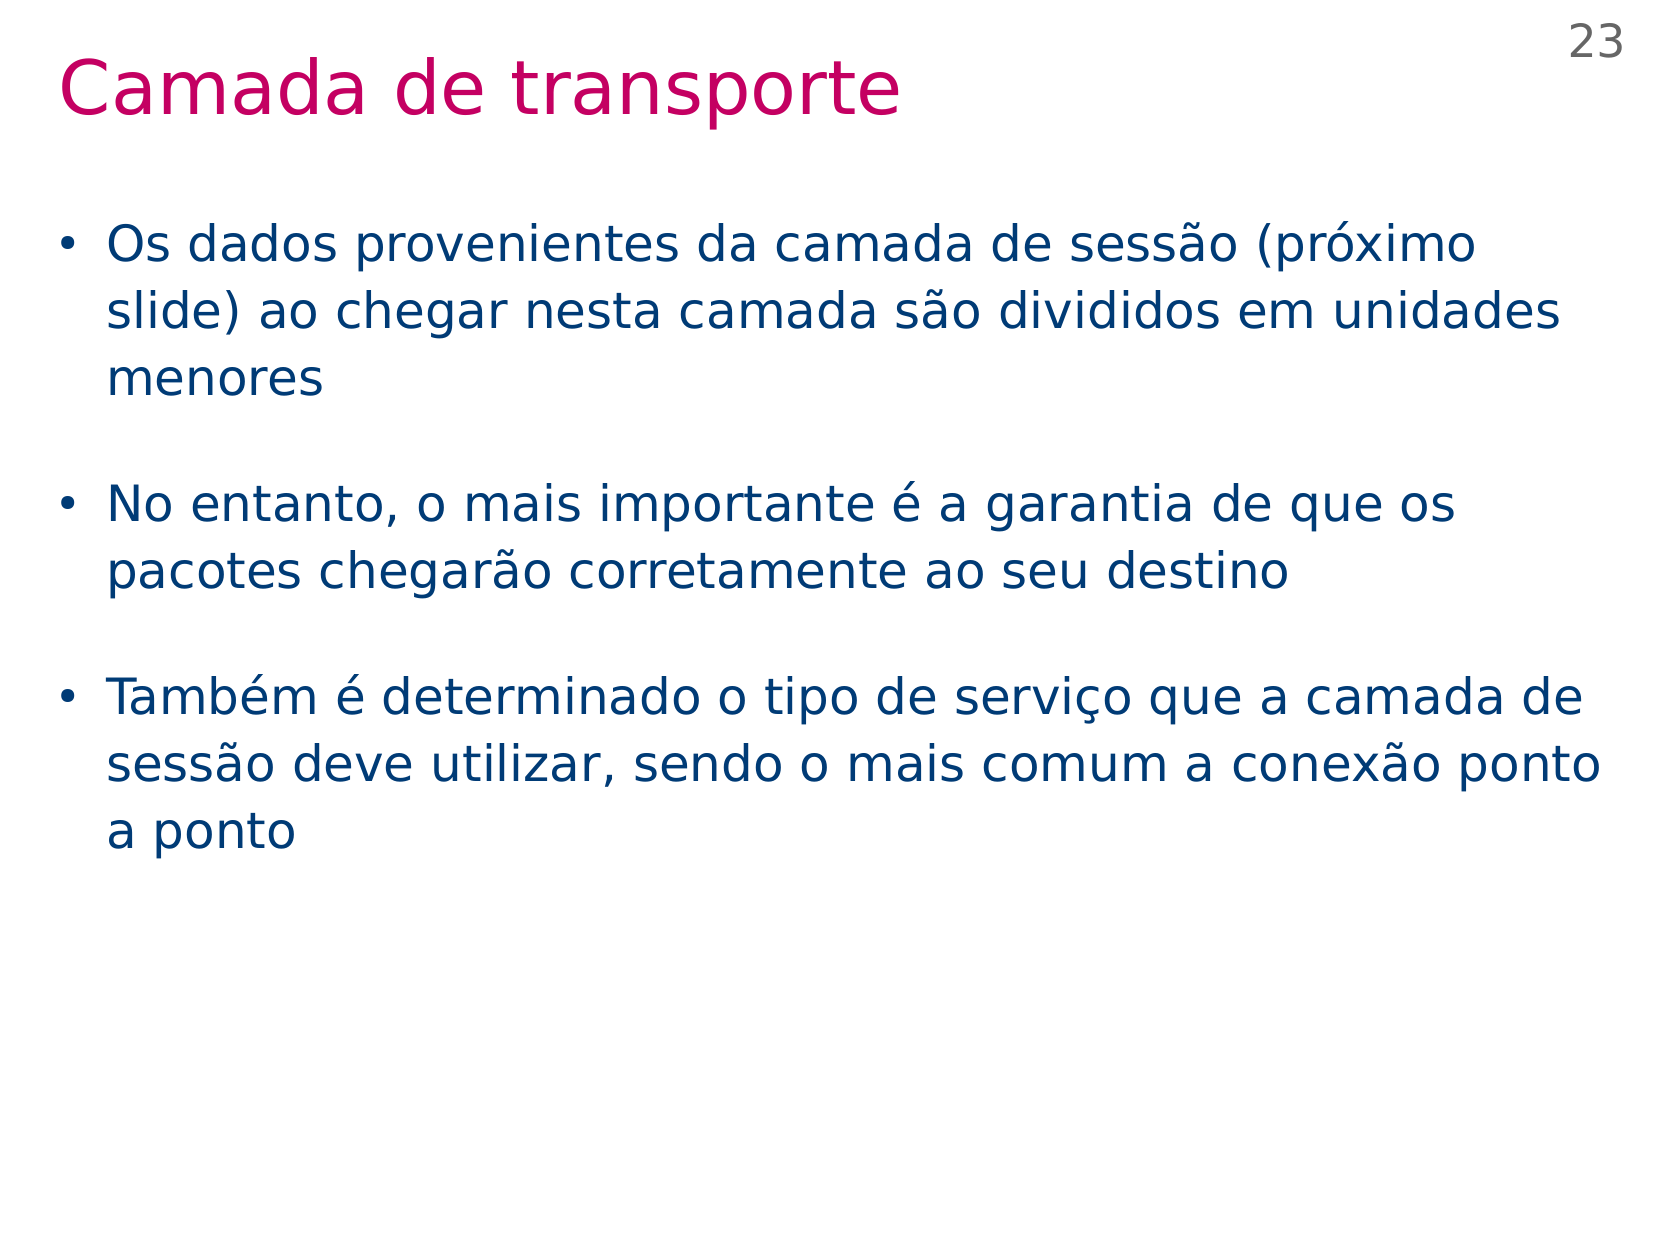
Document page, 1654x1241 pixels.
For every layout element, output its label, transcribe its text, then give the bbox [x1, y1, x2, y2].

list Os dados provenientes da camada de sessão (próximo slide) ao chegar nesta camada são divididos em unidades menores No entanto, o mais importante é a garantia de que os pacotes chegarão corretamente ao seu destino Também é determinado o tipo de serviço que a camada de sessão deve utilizar, sendo o mais comum a conexão ponto a ponto [59, 206, 1625, 1211]
title Camada de transporte [59, 29, 1625, 148]
